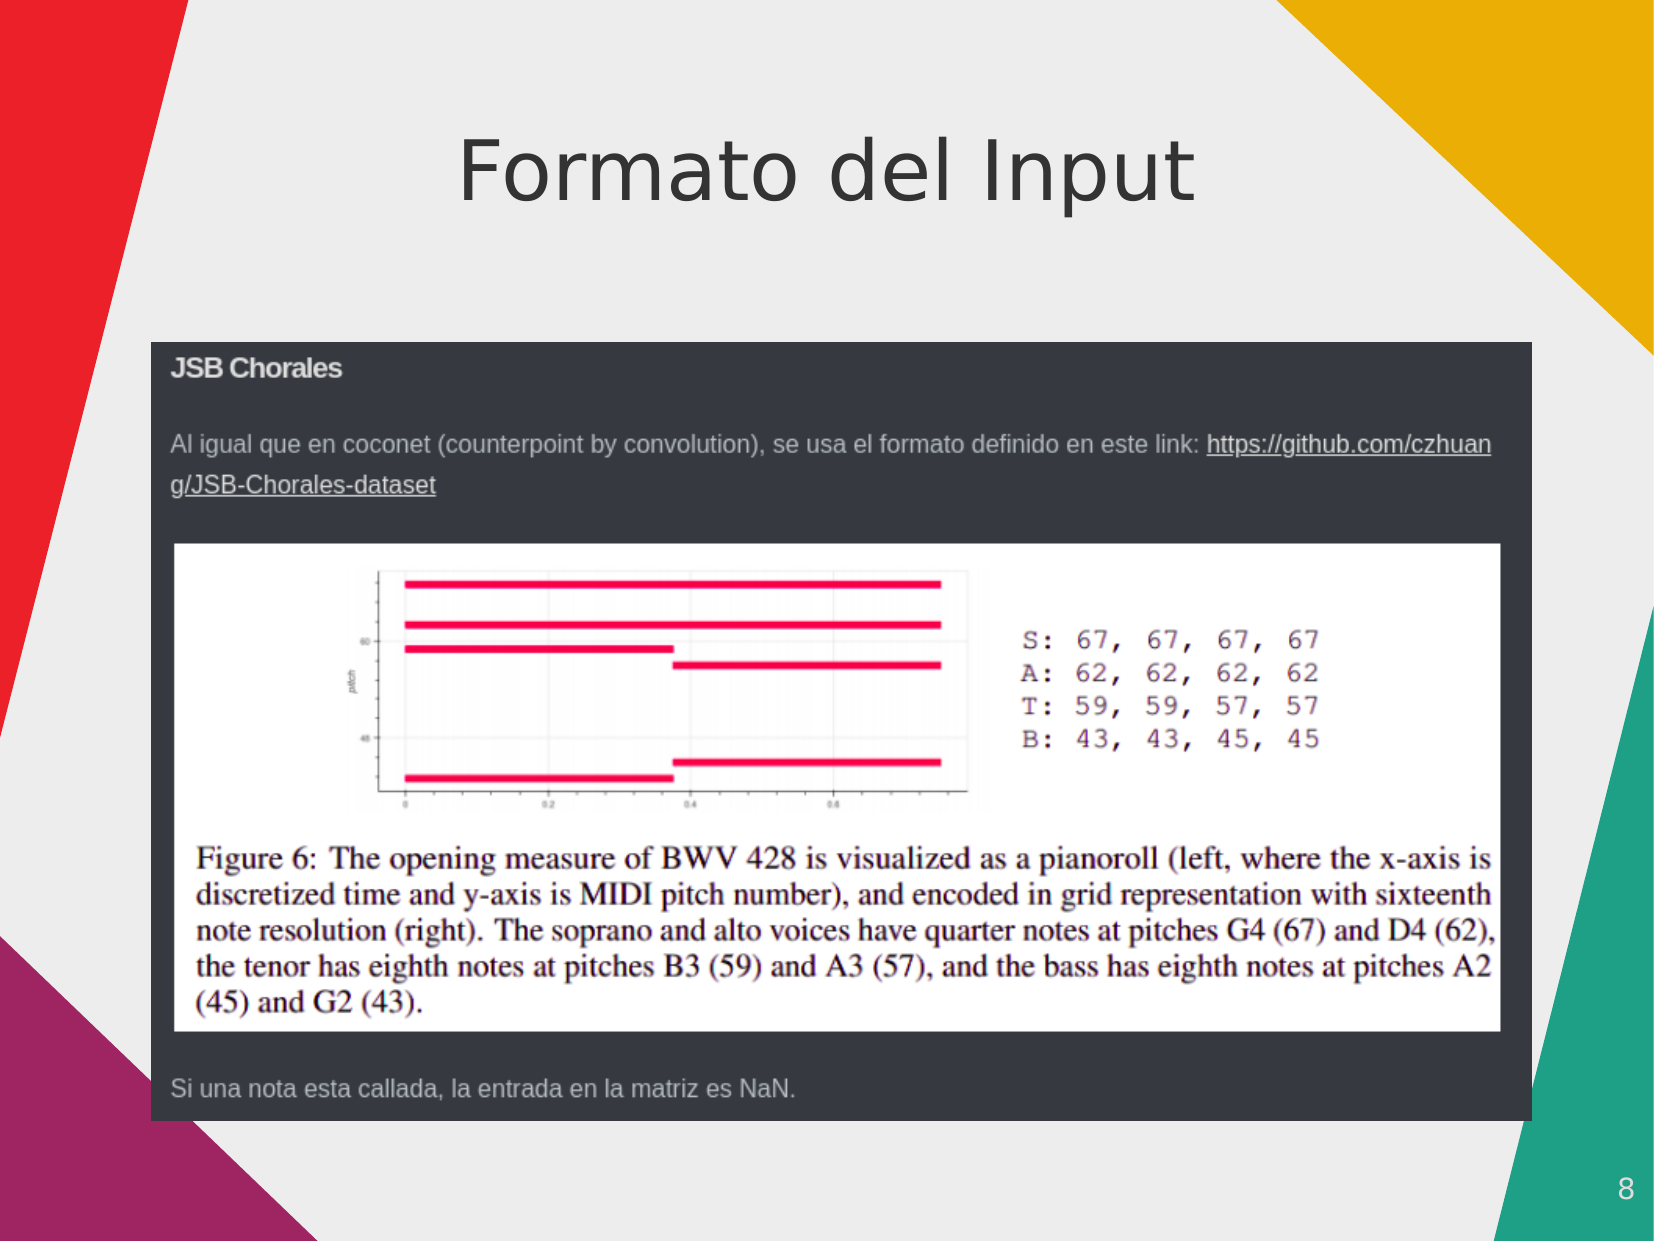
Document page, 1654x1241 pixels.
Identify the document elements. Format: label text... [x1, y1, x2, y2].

picture [151, 342, 1532, 1121]
title Formato del Input [114, 73, 1539, 271]
